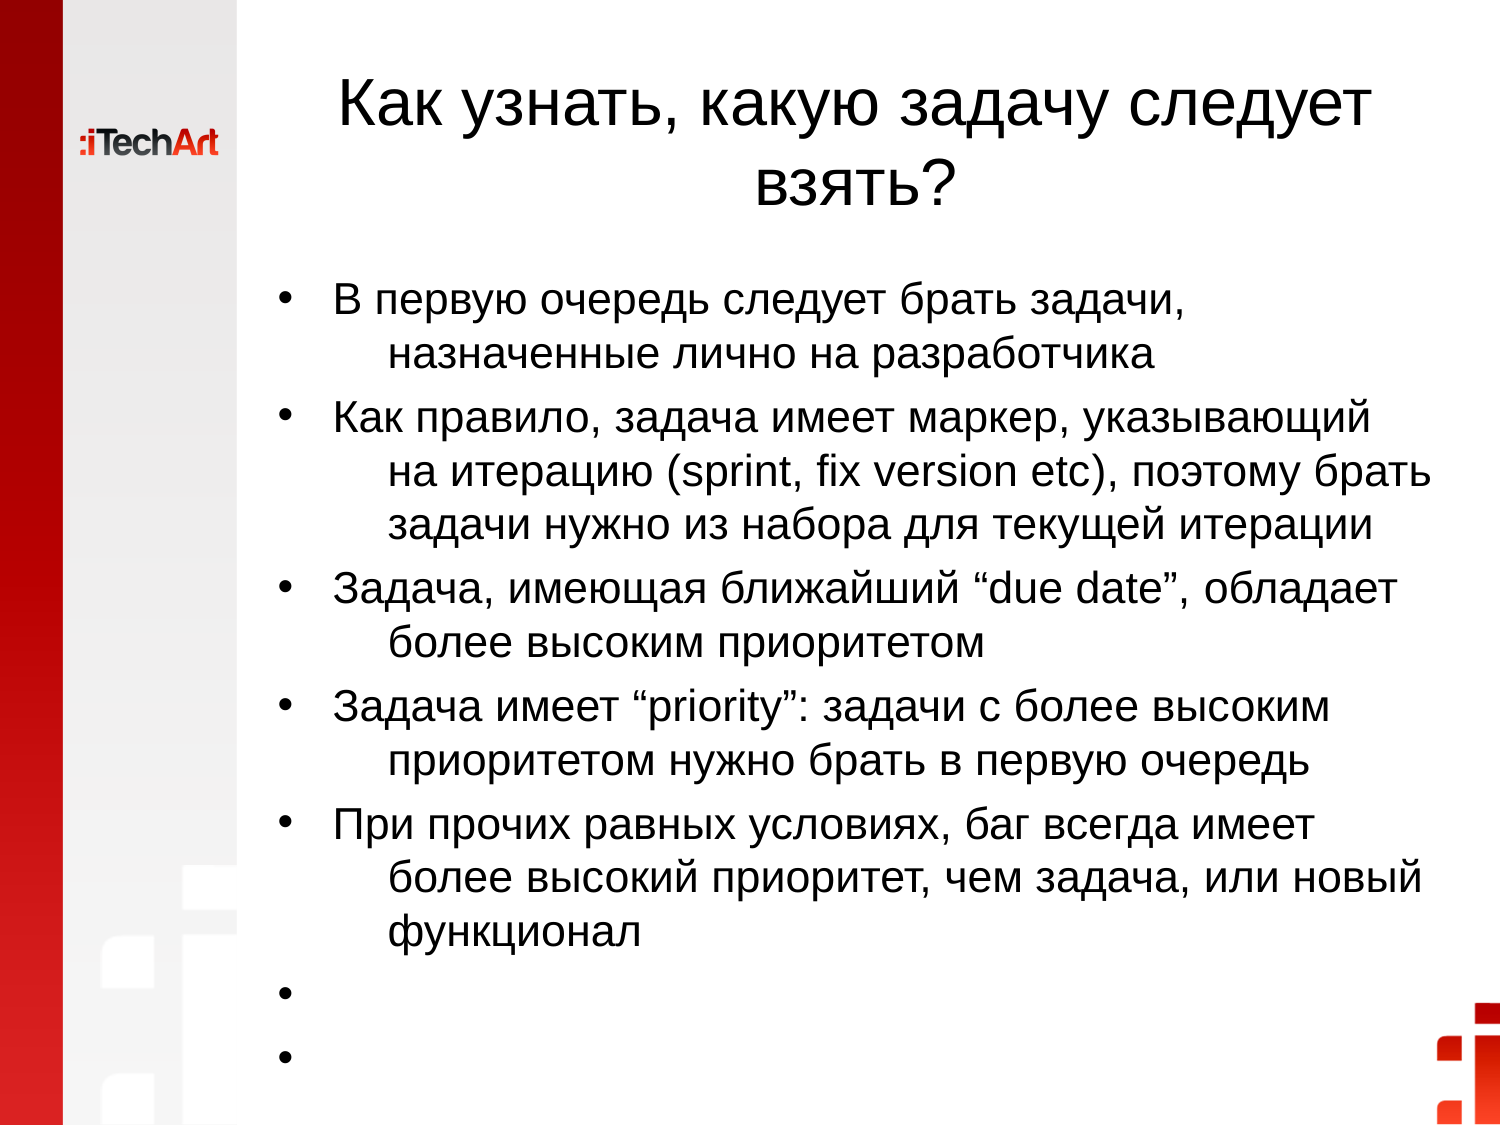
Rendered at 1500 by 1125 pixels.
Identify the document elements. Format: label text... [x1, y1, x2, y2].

list В первую очередь следует брать задачи, назначенные лично на разработчика Как правило, задача имеет маркер, указывающий на итерацию (sprint, fix version etc), поэтому брать задачи нужно из набора для текущей итерации Задача, имеющая ближайший “due date”, обладает более высоким приоритетом Задача имеет “priority”: задачи с более высоким приоритетом нужно брать в первую очередь При прочих равных условиях, баг всегда имеет более высокий приоритет, чем задача, или новый функционал [262, 262, 1450, 1005]
title Как узнать, какую задачу следует взять? [262, 45, 1450, 233]
picture [0, 0, 1500, 1125]
